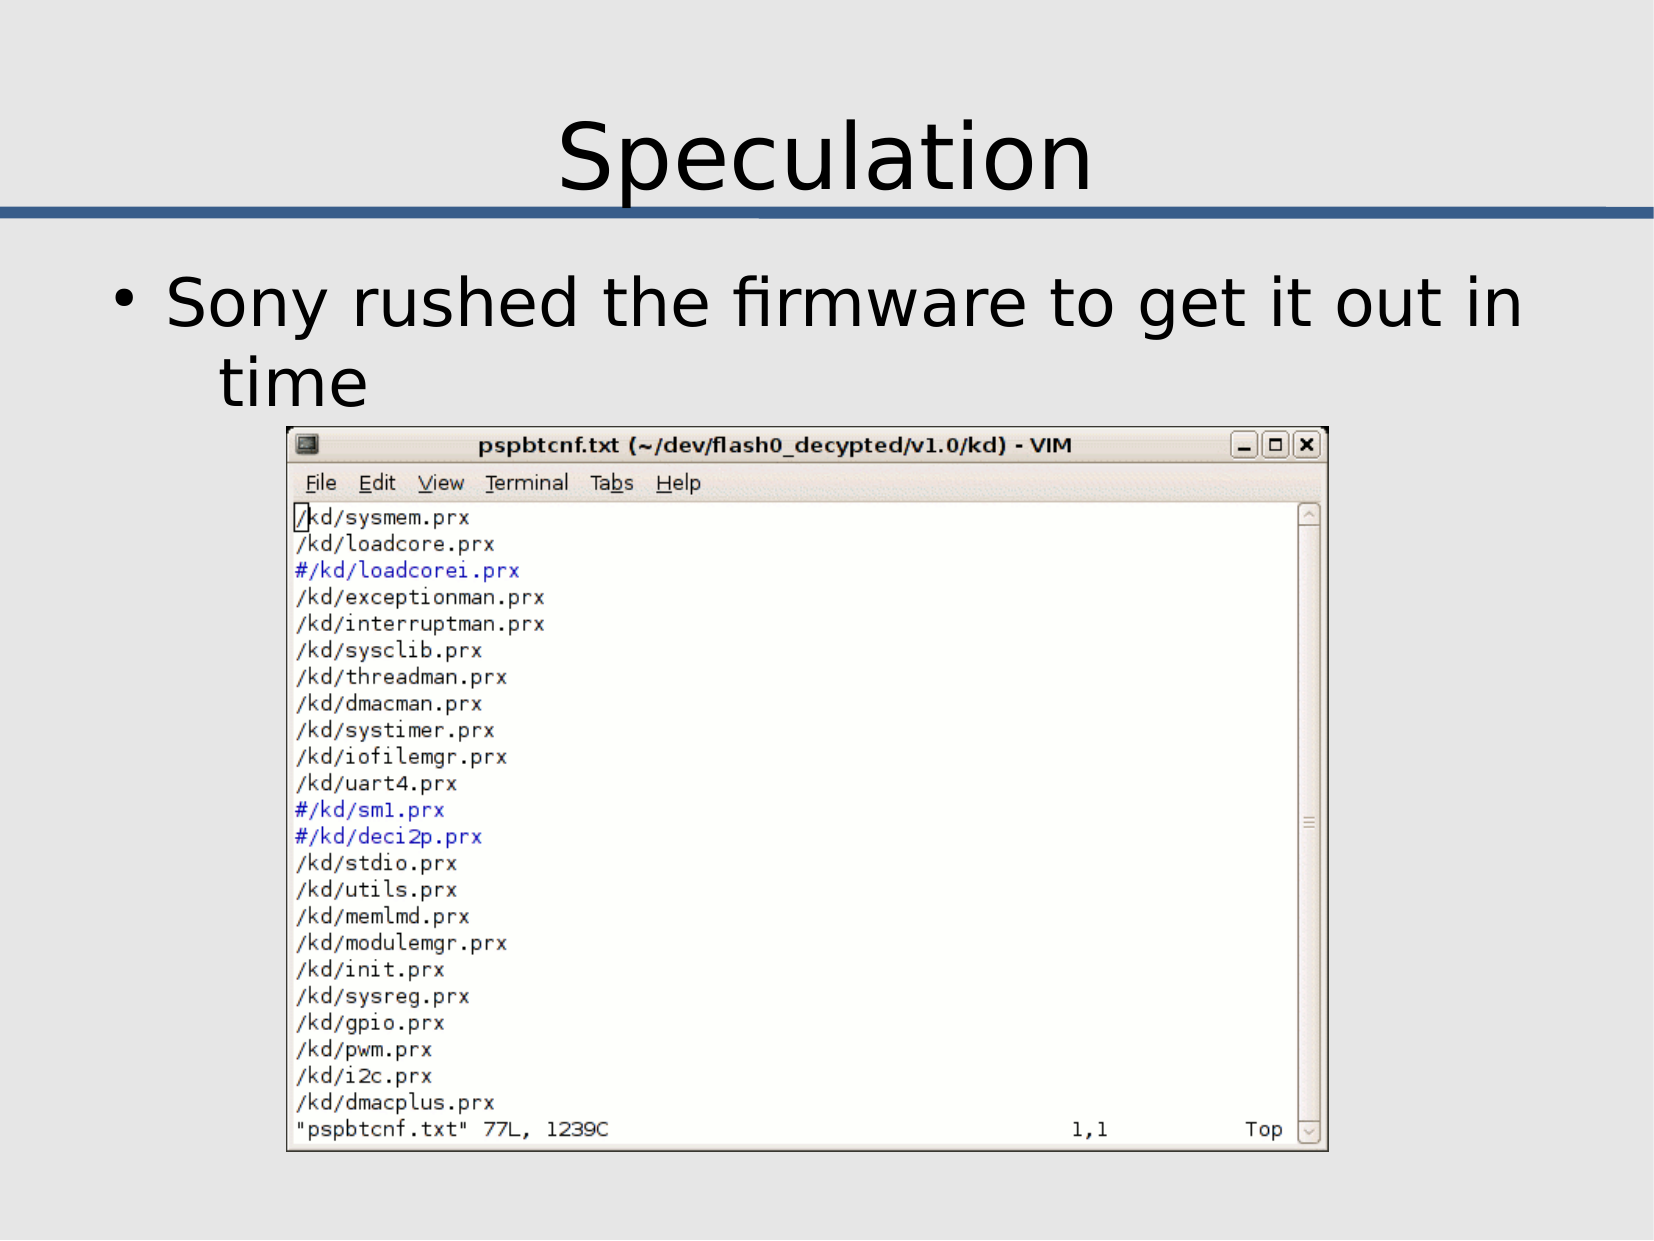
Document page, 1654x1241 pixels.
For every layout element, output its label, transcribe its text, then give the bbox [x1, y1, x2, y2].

title Speculation [82, 56, 1571, 250]
picture [286, 426, 1329, 1152]
list Sony rushed the firmware to get it out in time [76, 259, 1565, 1063]
